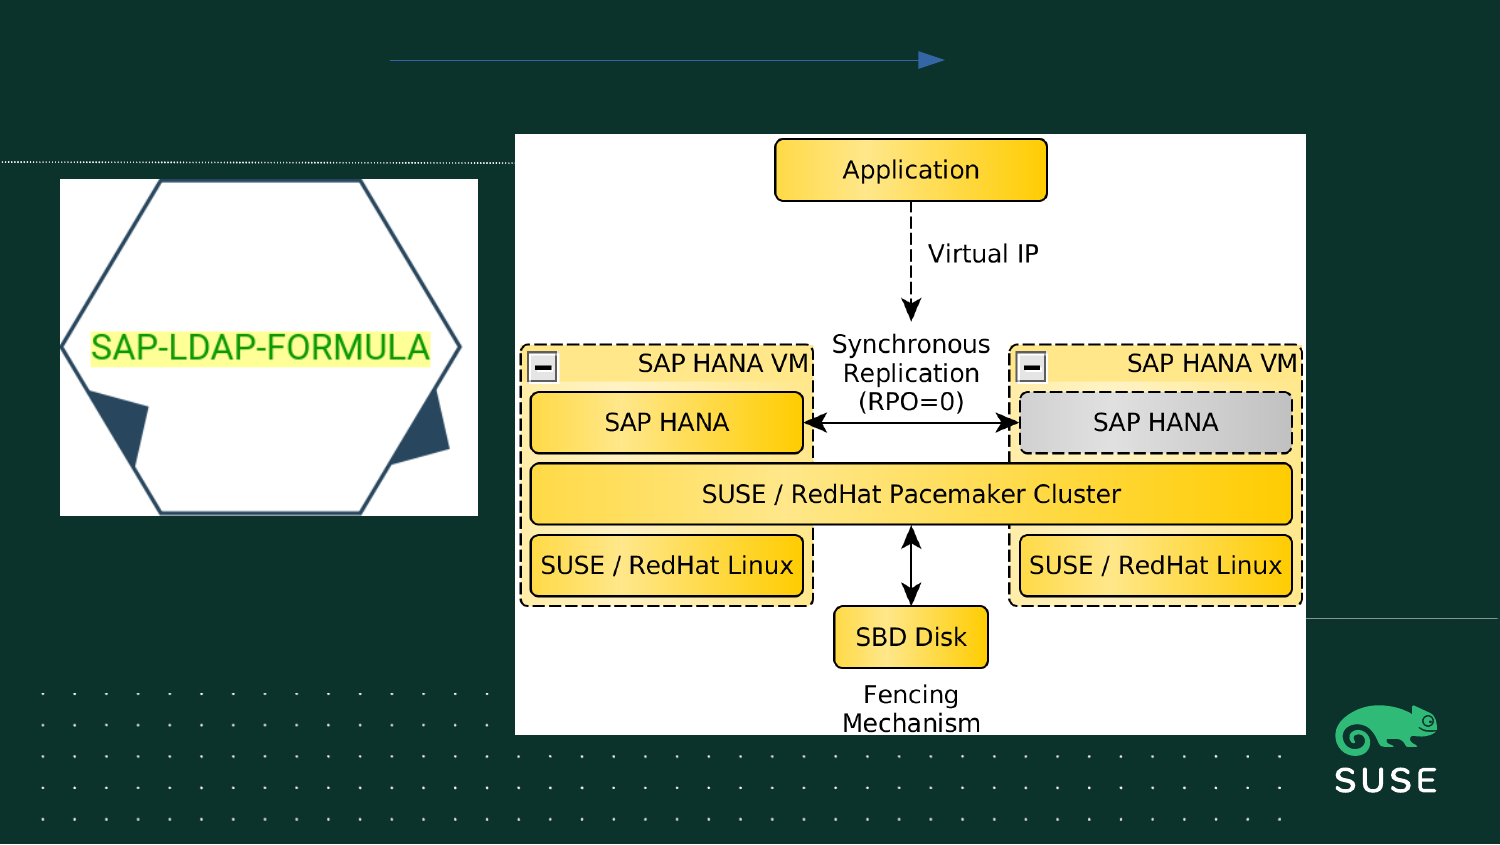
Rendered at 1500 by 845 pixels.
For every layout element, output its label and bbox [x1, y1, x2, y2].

picture [0, 134, 1499, 736]
